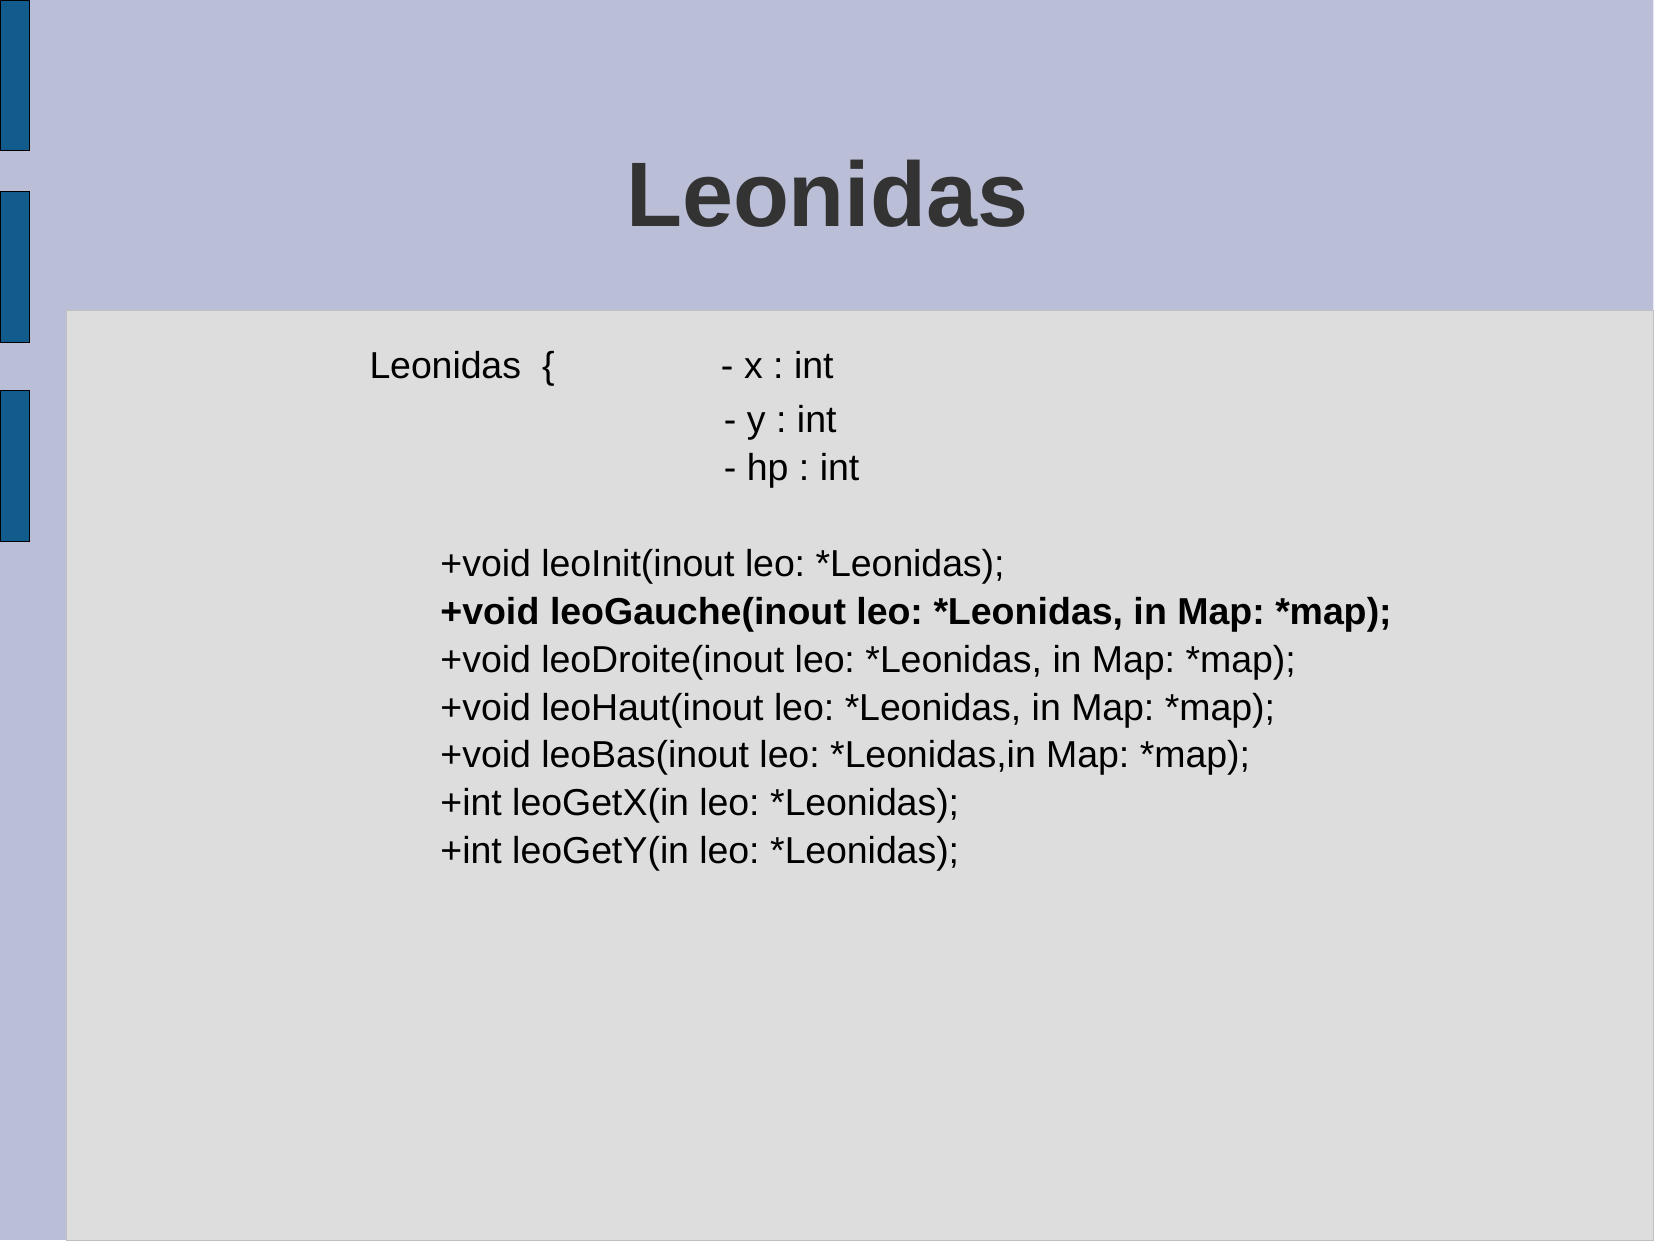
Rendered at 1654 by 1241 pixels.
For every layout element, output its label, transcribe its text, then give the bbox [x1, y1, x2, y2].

list Leonidas { - x : int - y : int - hp : int +void leoInit(inout leo: *Leonidas); +void leoGauche(inout leo: *Leonidas, in Map: *map); +void leoDroite(inout leo: *Leonidas, in Map: *map); +void leoHaut(inout leo: *Leonidas, in Map: *map); +void leoBas(inout leo: *Leonidas,in Map: *map); +int leoGetX(in leo: *Leonidas); +int leoGetY(in leo: *Leonidas); [121, 344, 1534, 1149]
title Leonidas [121, 91, 1534, 299]
